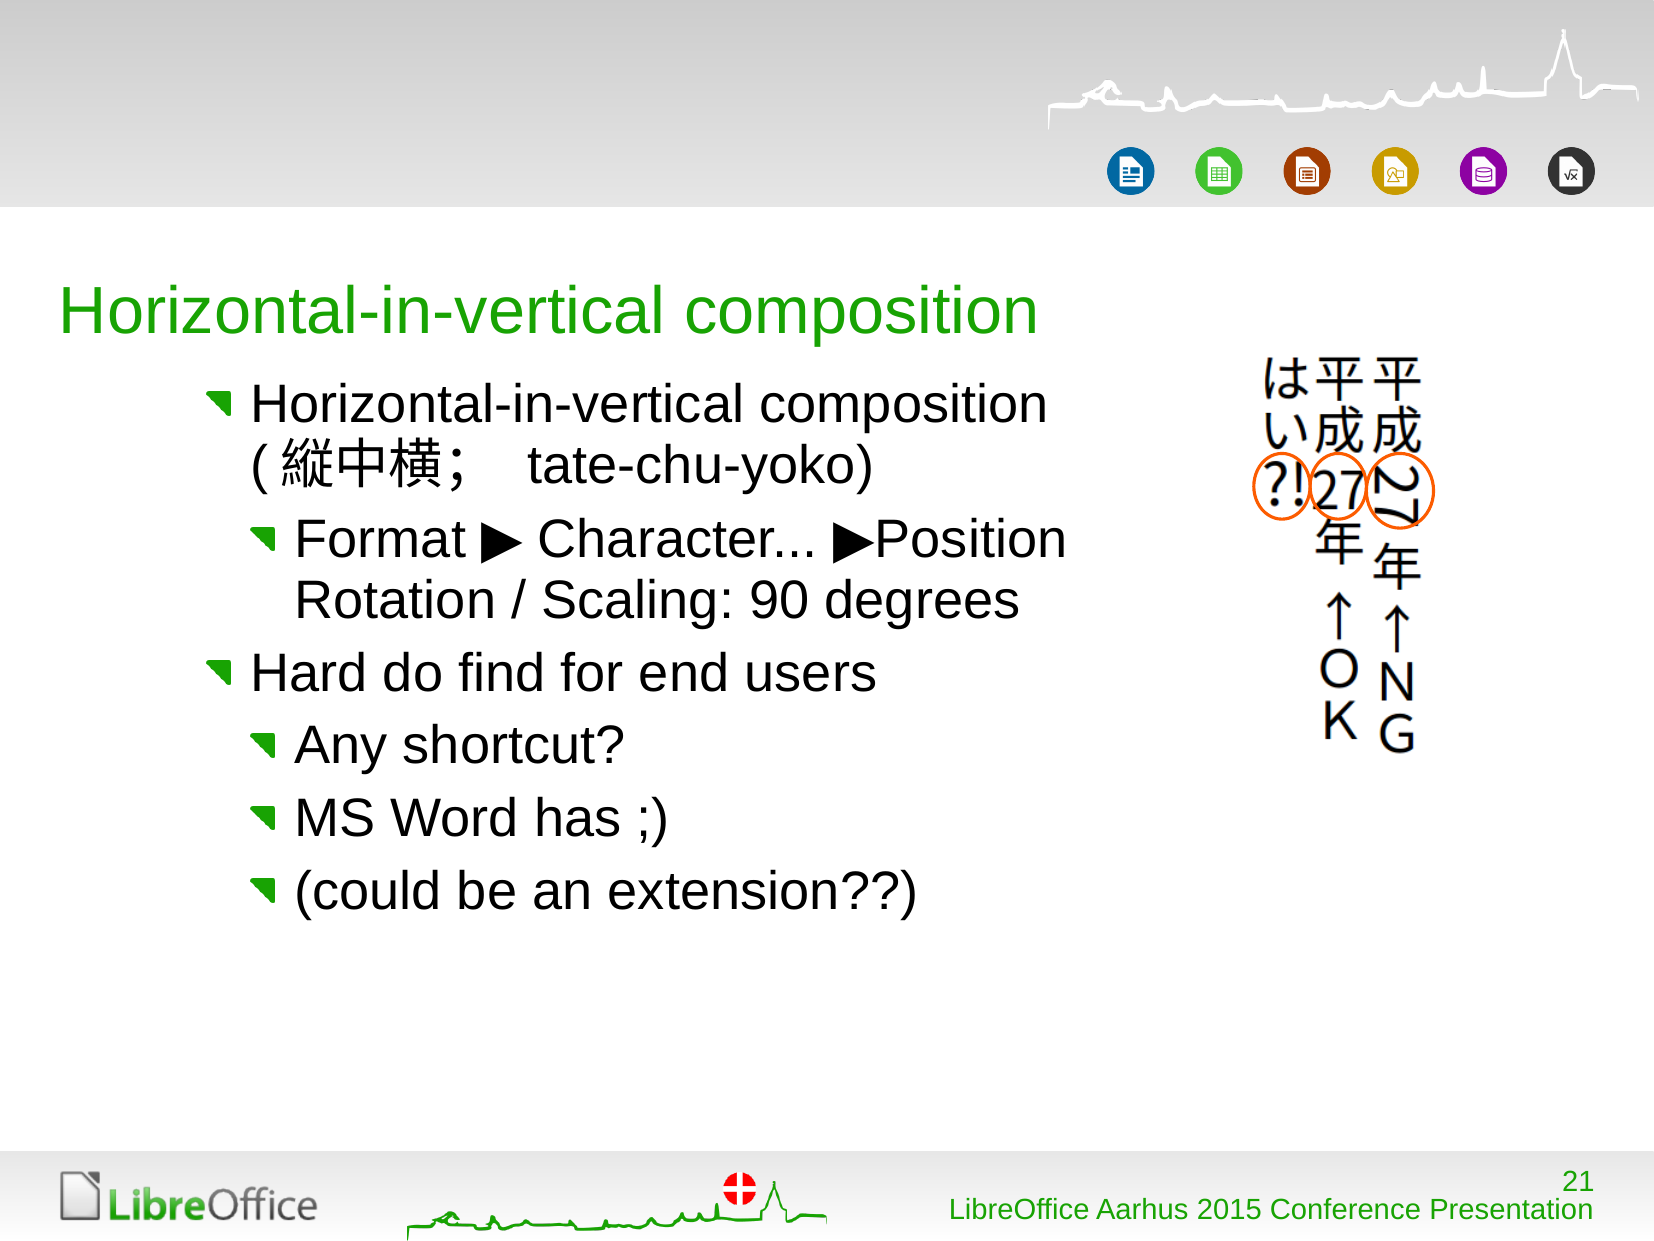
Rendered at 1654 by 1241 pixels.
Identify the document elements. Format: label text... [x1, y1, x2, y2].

title Horizontal-in-vertical composition [59, 236, 1595, 384]
picture [41, 1152, 337, 1240]
list Horizontal-in-vertical composition (縦中横； tate-chu-yoko) Format ▶ Character... ▶Position Rotation / Scaling: 90 degrees Hard do find for end users Any shortcut? MS Word has ;) (could be an extension??) [206, 373, 1182, 983]
picture [407, 1172, 827, 1241]
picture [1107, 147, 1595, 195]
picture [1048, 29, 1639, 130]
picture [1240, 342, 1447, 768]
